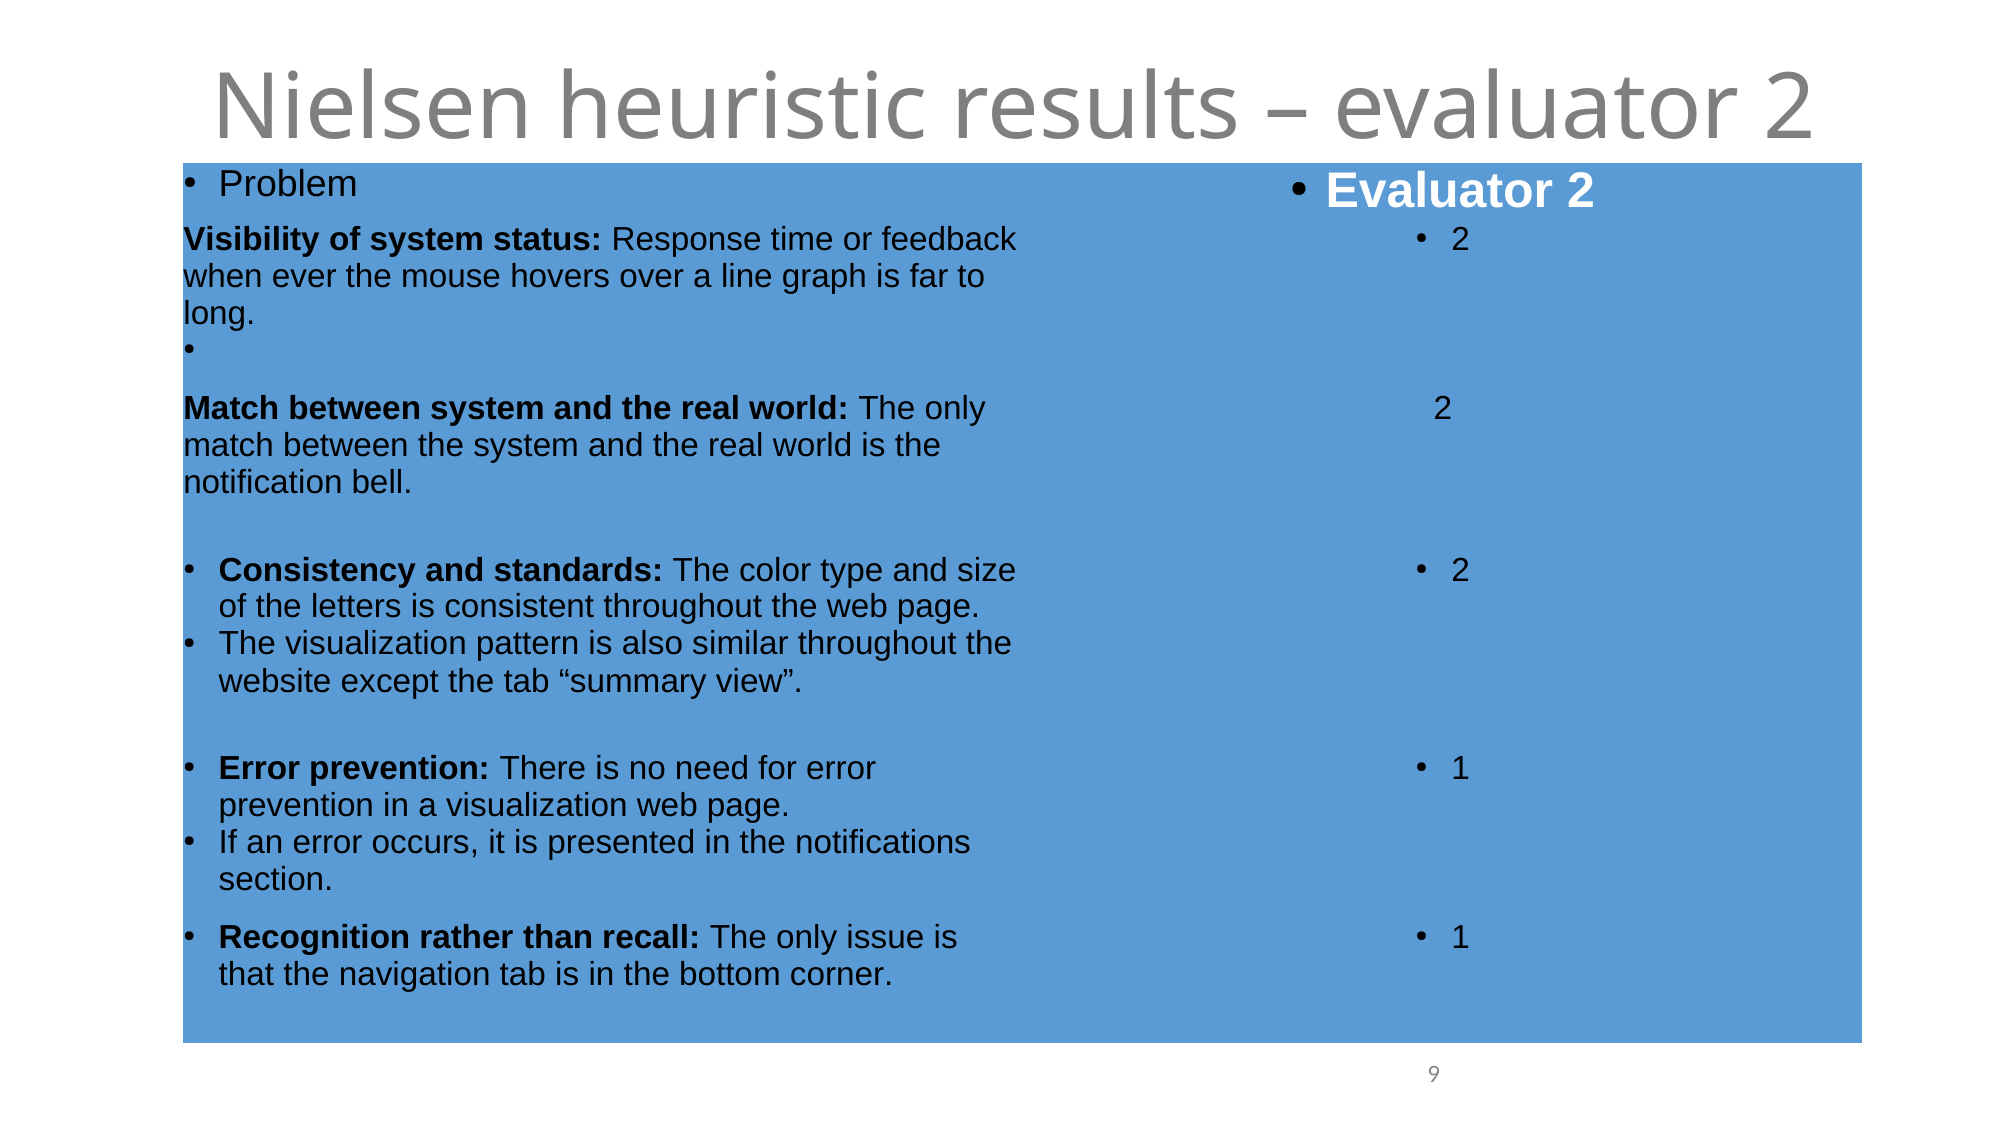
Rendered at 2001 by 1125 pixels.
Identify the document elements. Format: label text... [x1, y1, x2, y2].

table_cell 2 [1023, 390, 1862, 551]
table_cell 1 [1023, 919, 1862, 1043]
table_cell Error prevention: There is no need for error prevention in a visualization web page. If an error occurs, it is presented in the notifications section. [183, 749, 1023, 919]
table_cell Visibility of system status: Response time or feedback when ever the mouse hovers over a line graph is far to long. [183, 221, 1023, 390]
table_header Problem [183, 163, 1023, 221]
title Nielsen heuristic results – evaluator 2 [152, 0, 1878, 218]
table_cell Match between system and the real world: The only match between the system and the real world is the notification bell. [183, 390, 1023, 551]
table_cell 2 [1023, 551, 1862, 749]
table_cell Consistency and standards: The color type and size of the letters is consistent throughout the web page. The visualization pattern is also similar throughout the website except the tab “summary view”. [183, 551, 1023, 749]
table_cell 1 [1023, 749, 1862, 919]
text_box [1412, 1042, 1863, 1103]
table_header Evaluator 2 [1023, 163, 1862, 221]
table_cell Recognition rather than recall: The only issue is that the navigation tab is in the bottom corner. [183, 919, 1023, 1043]
table_cell 2 [1023, 221, 1862, 390]
